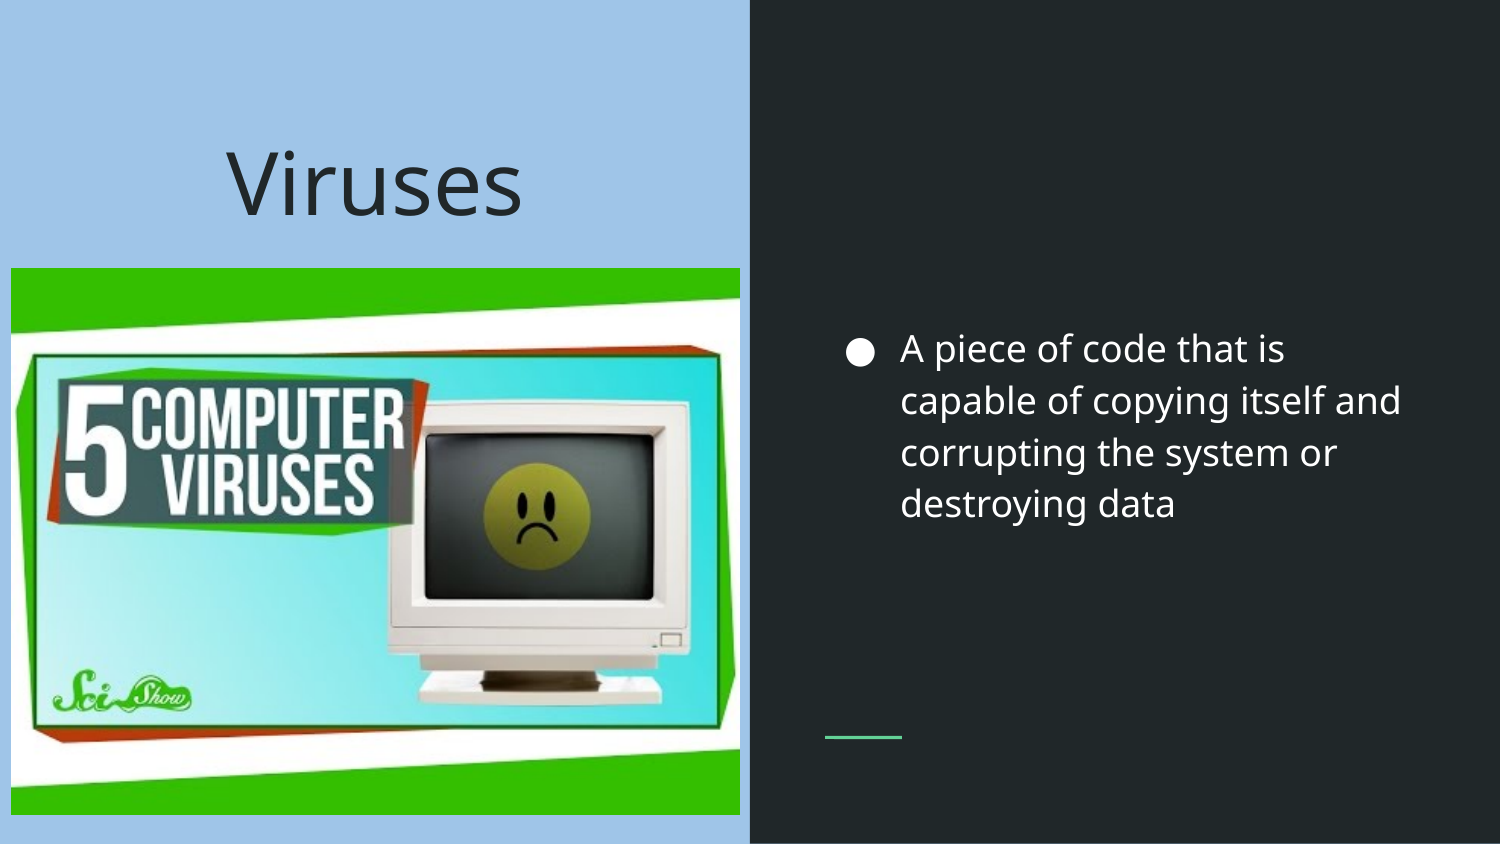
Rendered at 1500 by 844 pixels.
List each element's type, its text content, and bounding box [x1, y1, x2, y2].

picture [11, 268, 740, 815]
title Viruses [43, 0, 708, 248]
list A piece of code that is capable of copying itself and corrupting the system or destroying data [810, 118, 1440, 725]
